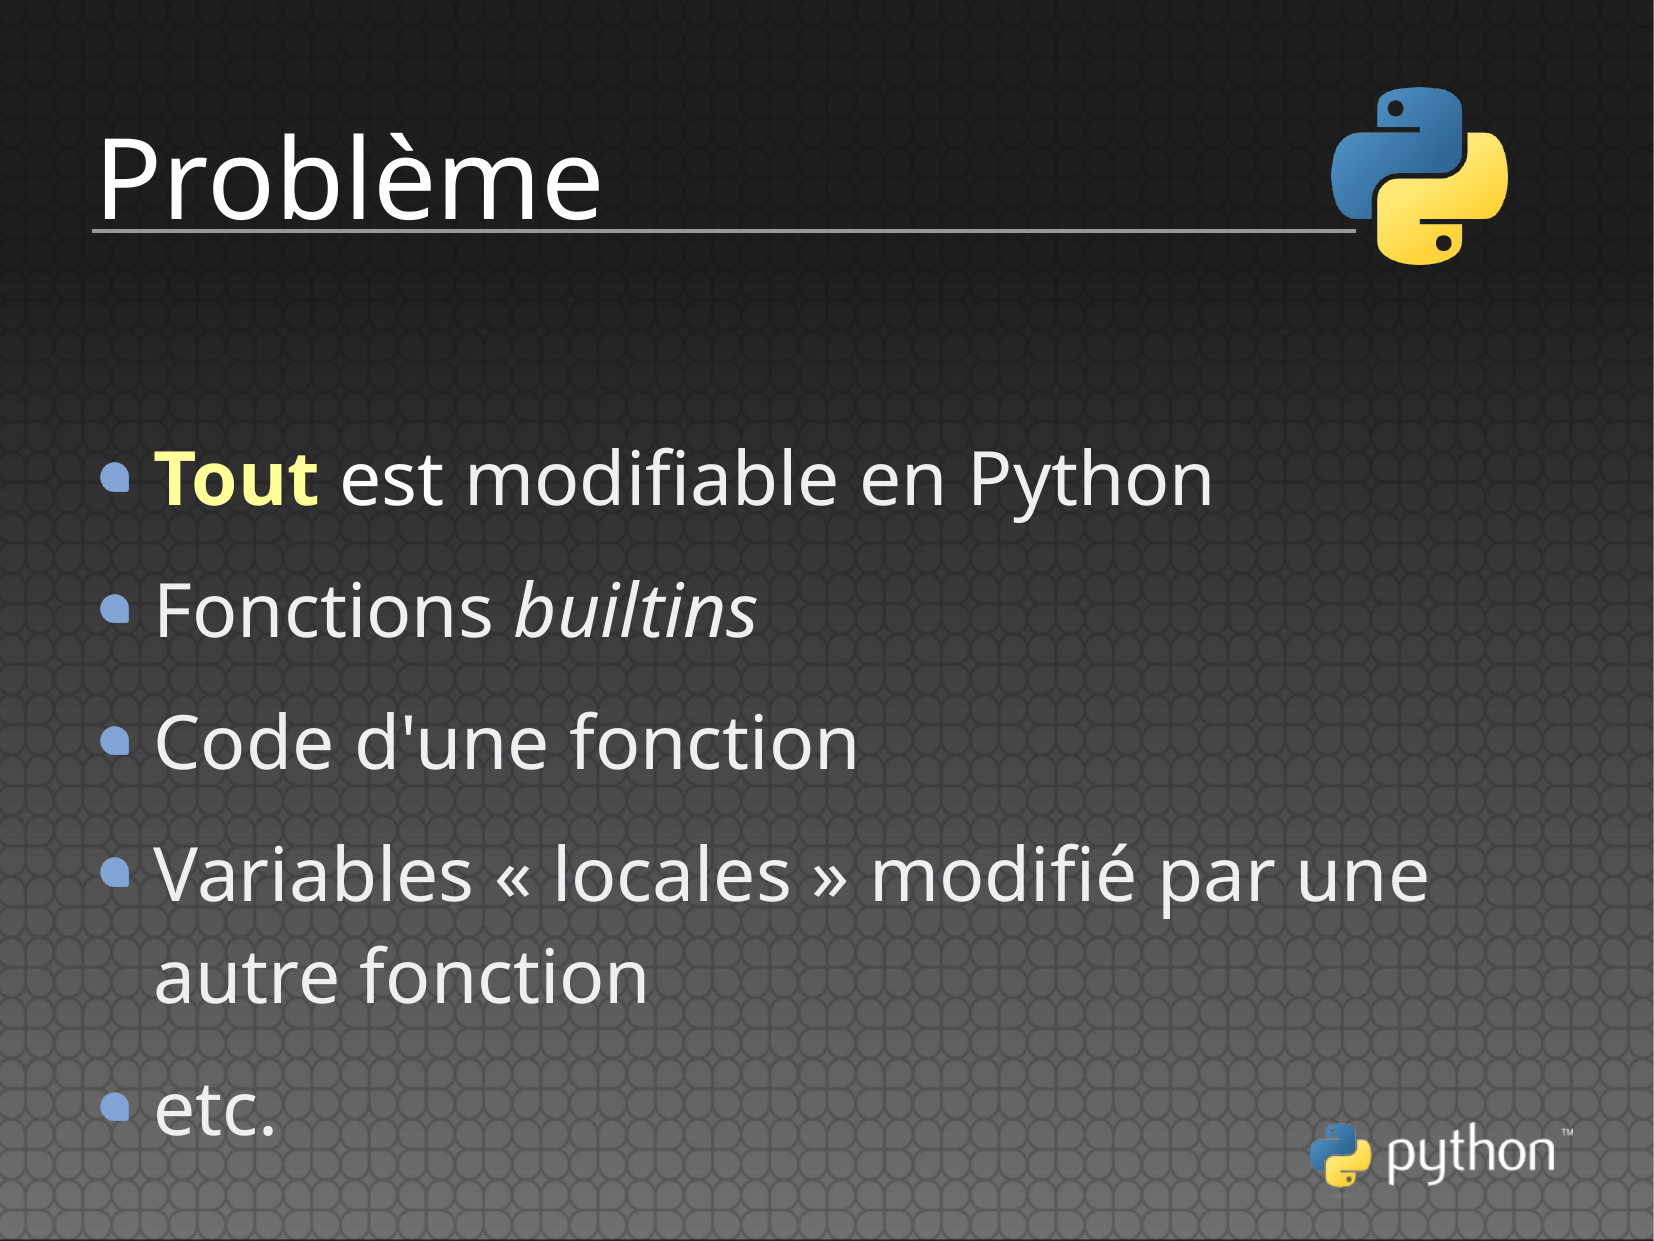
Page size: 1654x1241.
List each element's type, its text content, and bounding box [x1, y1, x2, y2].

list Tout est modifiable en Python Fonctions builtins Code d'une fonction Variables « locales » modifié par une autre fonction etc. [82, 293, 1571, 1034]
title Problème [94, 100, 1426, 251]
picture [0, 0, 1654, 1241]
